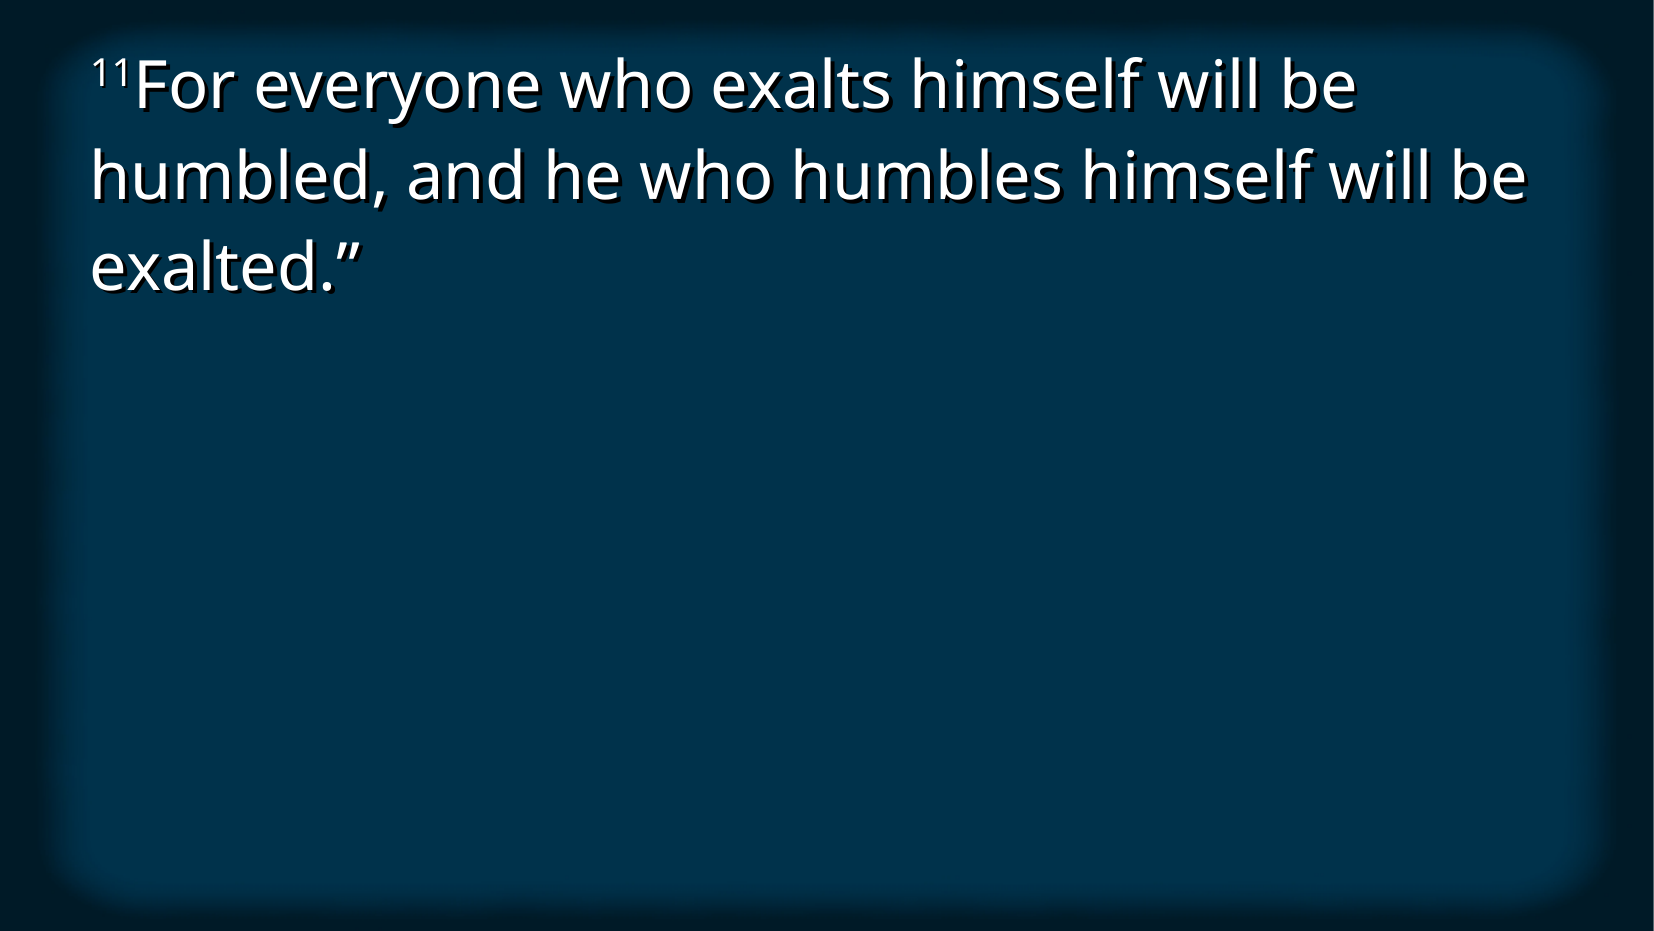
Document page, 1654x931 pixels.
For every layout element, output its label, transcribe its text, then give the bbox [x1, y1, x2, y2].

picture [0, 0, 1654, 931]
text_box 11For everyone who exalts himself will be humbled, and he who humbles himself will be exalted.” [75, 30, 1576, 331]
